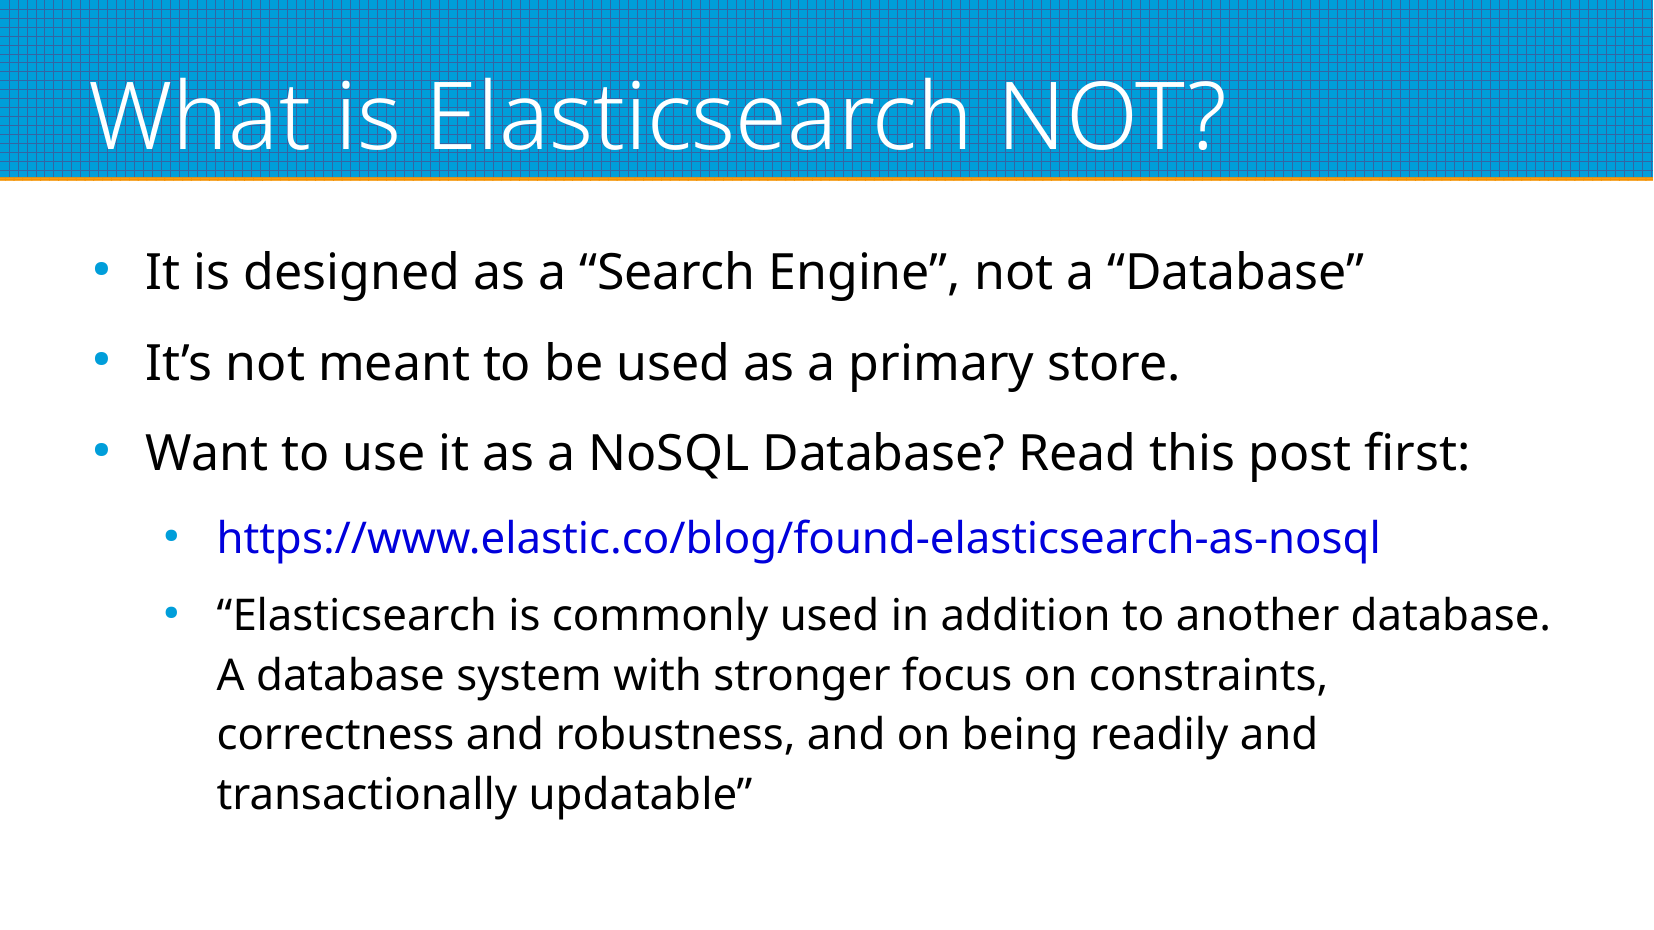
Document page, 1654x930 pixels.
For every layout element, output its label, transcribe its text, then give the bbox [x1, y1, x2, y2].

list It is designed as a “Search Engine”, not a “Database” It’s not meant to be used as a primary store. Want to use it as a NoSQL Database? Read this post first: https://www.elastic.co/blog/found-elasticsearch-as-nosql “Elasticsearch is commonly used in addition to another database. A database system with stronger focus on constraints, correctness and robustness, and on being readily and transactionally updatable” [75, 236, 1565, 901]
title What is Elasticsearch NOT? [88, 14, 1565, 178]
